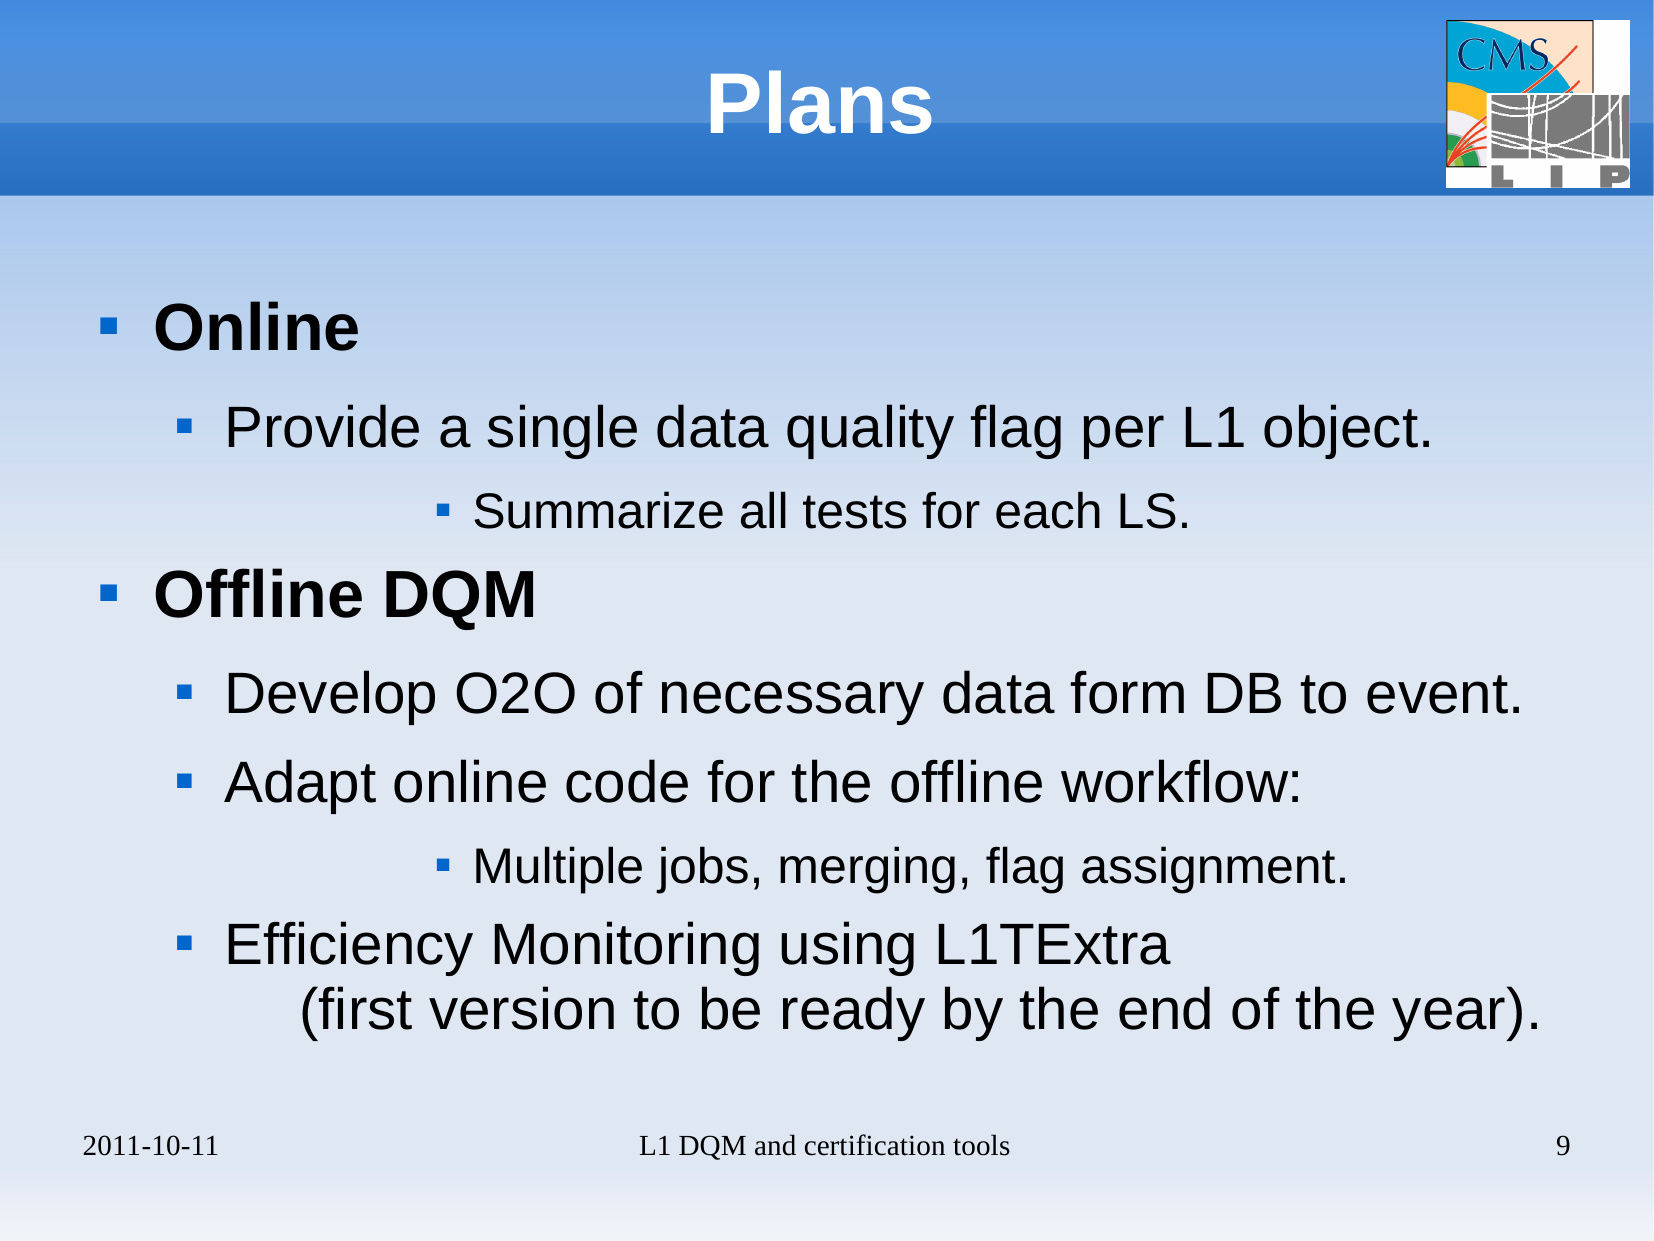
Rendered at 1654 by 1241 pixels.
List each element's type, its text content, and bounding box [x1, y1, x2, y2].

list Online Provide a single data quality flag per L1 object. Summarize all tests for each LS. Offline DQM Develop O2O of necessary data form DB to event. Adapt online code for the offline workflow: Multiple jobs, merging, flag assignment. Efficiency Monitoring using L1TExtra (first version to be ready by the end of the year). [82, 290, 1571, 1141]
picture [0, 0, 1654, 1241]
title Plans [76, 0, 1565, 208]
